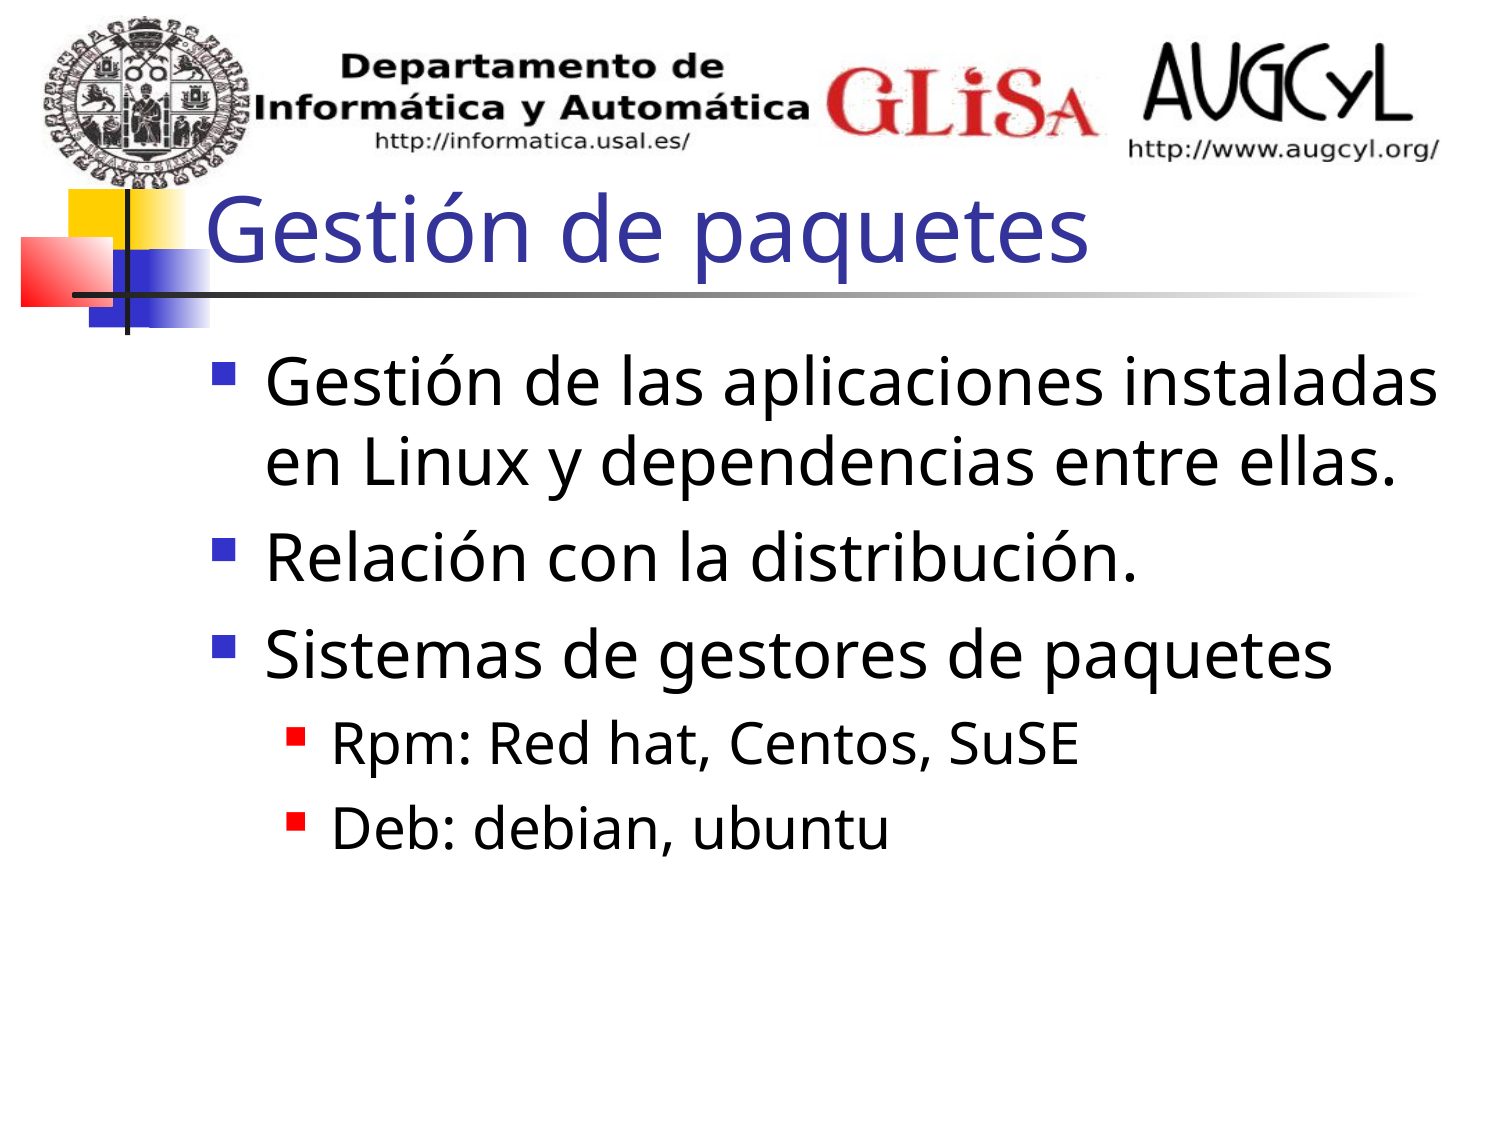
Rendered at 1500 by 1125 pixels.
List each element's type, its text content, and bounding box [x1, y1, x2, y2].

picture [41, 15, 1463, 189]
title Gestión de paquetes [188, 52, 1468, 289]
list Gestión de las aplicaciones instaladas en Linux y dependencias entre ellas. Relación con la distribución. Sistemas de gestores de paquetes Rpm: Red hat, Centos, SuSE Deb: debian, ubuntu [193, 331, 1469, 1090]
